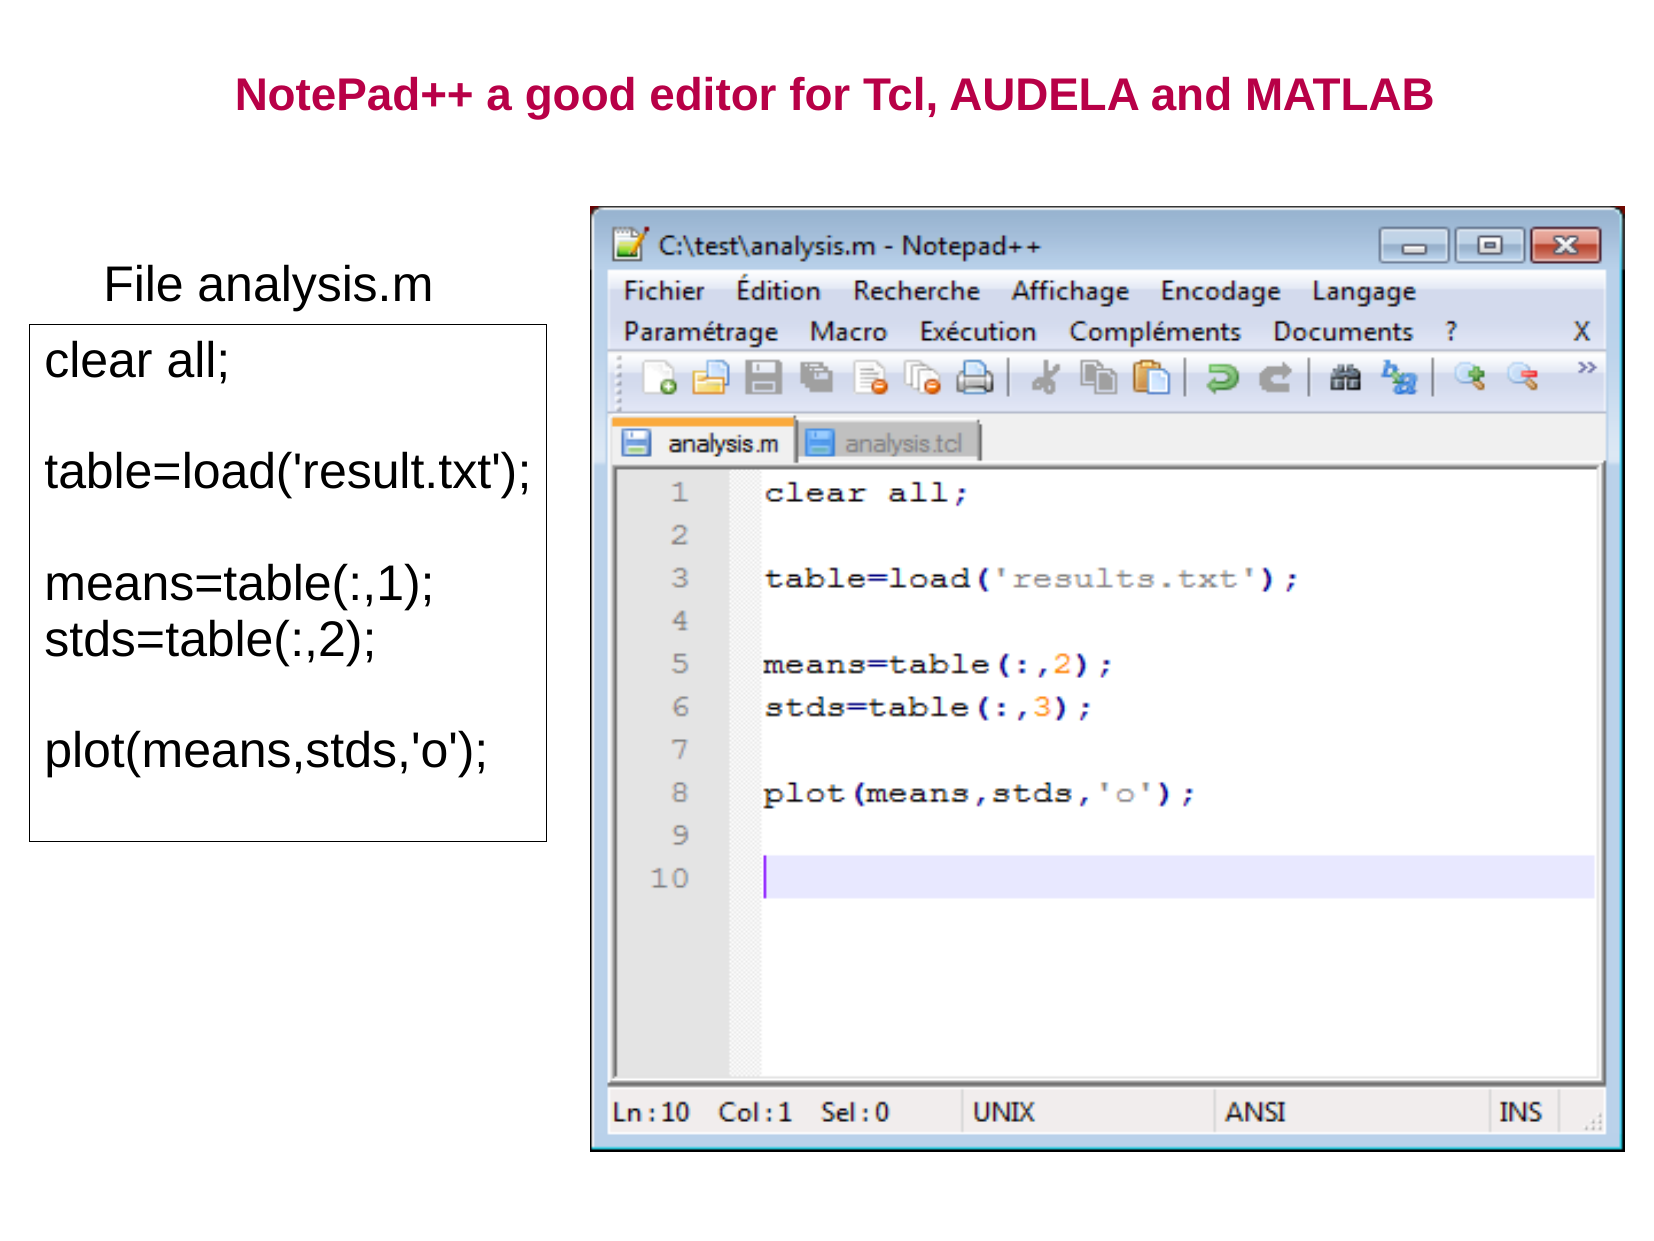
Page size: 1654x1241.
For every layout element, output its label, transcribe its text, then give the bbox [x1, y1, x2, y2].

text_box File analysis.m [88, 248, 449, 319]
picture [590, 206, 1625, 1152]
text_box NotePad++ a good editor for Tcl, AUDELA and MATLAB [220, 61, 1451, 129]
text_box clear all; table=load('result.txt'); means=table(:,1); stds=table(:,2); plot(means,stds,'o'); [29, 324, 547, 842]
